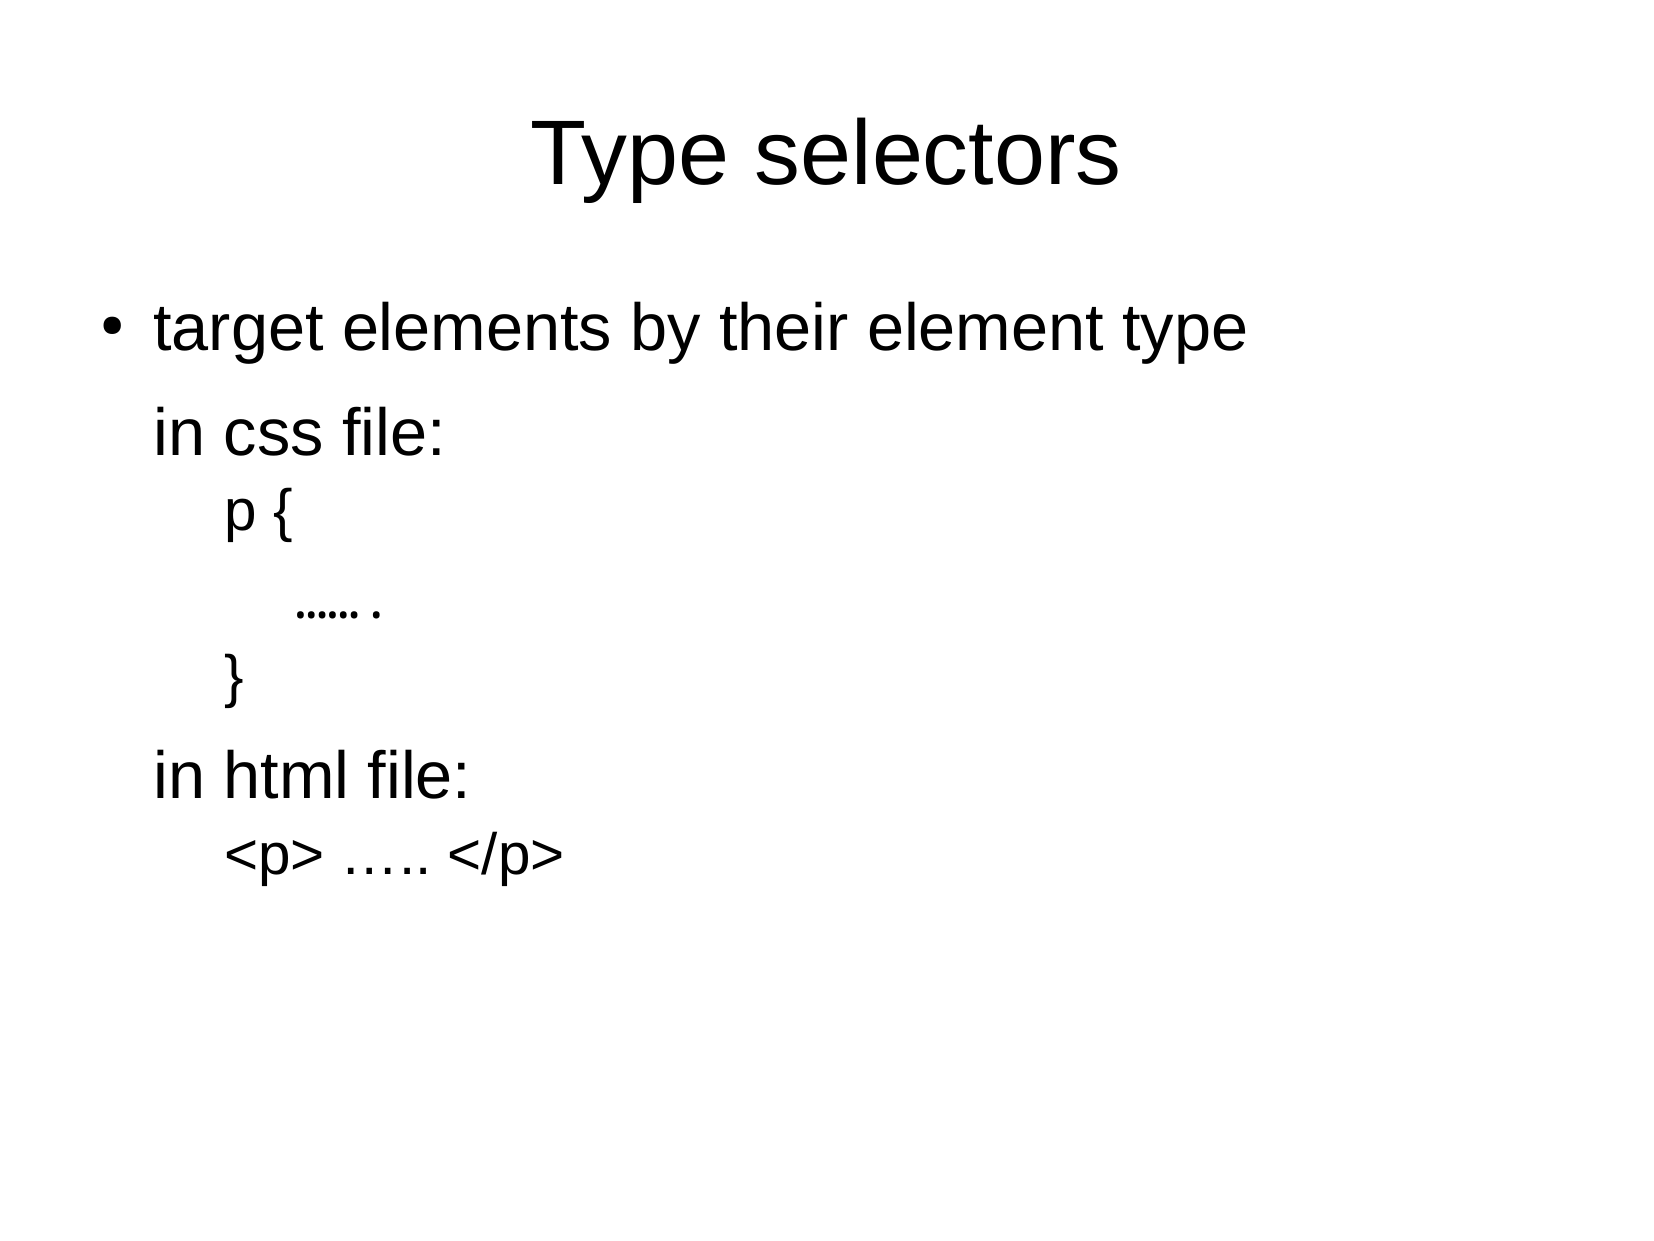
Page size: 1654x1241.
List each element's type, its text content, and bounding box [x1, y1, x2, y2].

title Type selectors [82, 49, 1571, 257]
list target elements by their element type in css file: p { ……. } in html file: <p> ….. </p> [82, 290, 1571, 1010]
